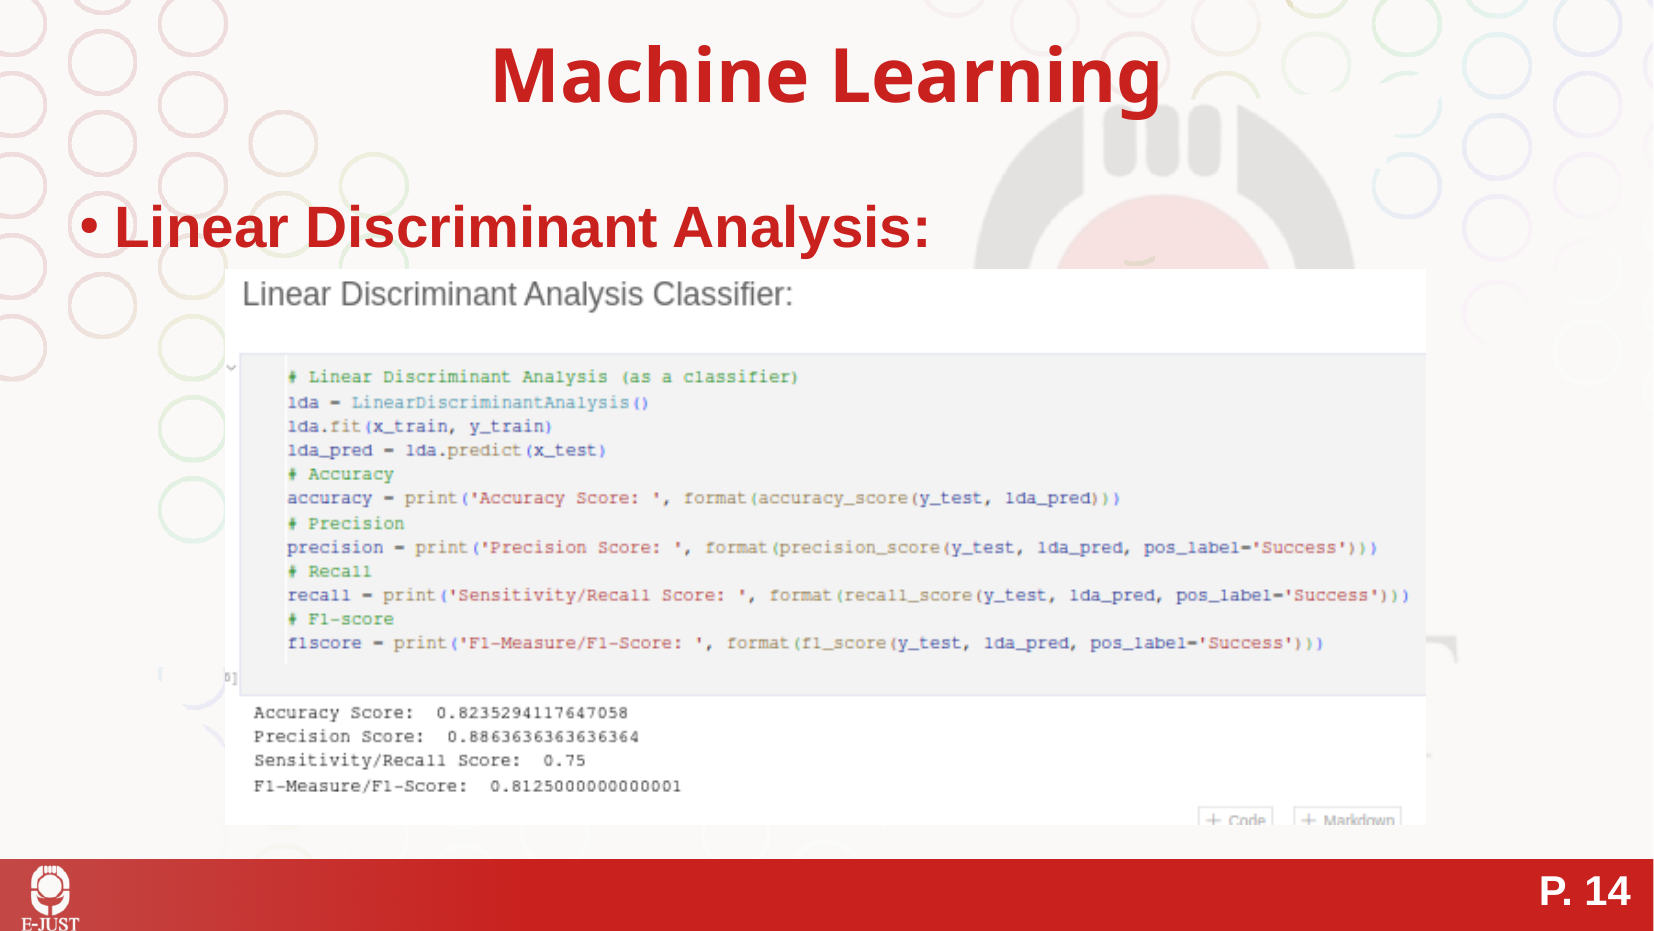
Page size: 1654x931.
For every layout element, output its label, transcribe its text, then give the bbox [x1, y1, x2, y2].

text_box Machine Learning [32, 14, 1622, 139]
picture [0, 0, 1654, 931]
text_box P. <number> [1368, 860, 1646, 922]
text_box Linear Discriminant Analysis: [64, 187, 1013, 376]
